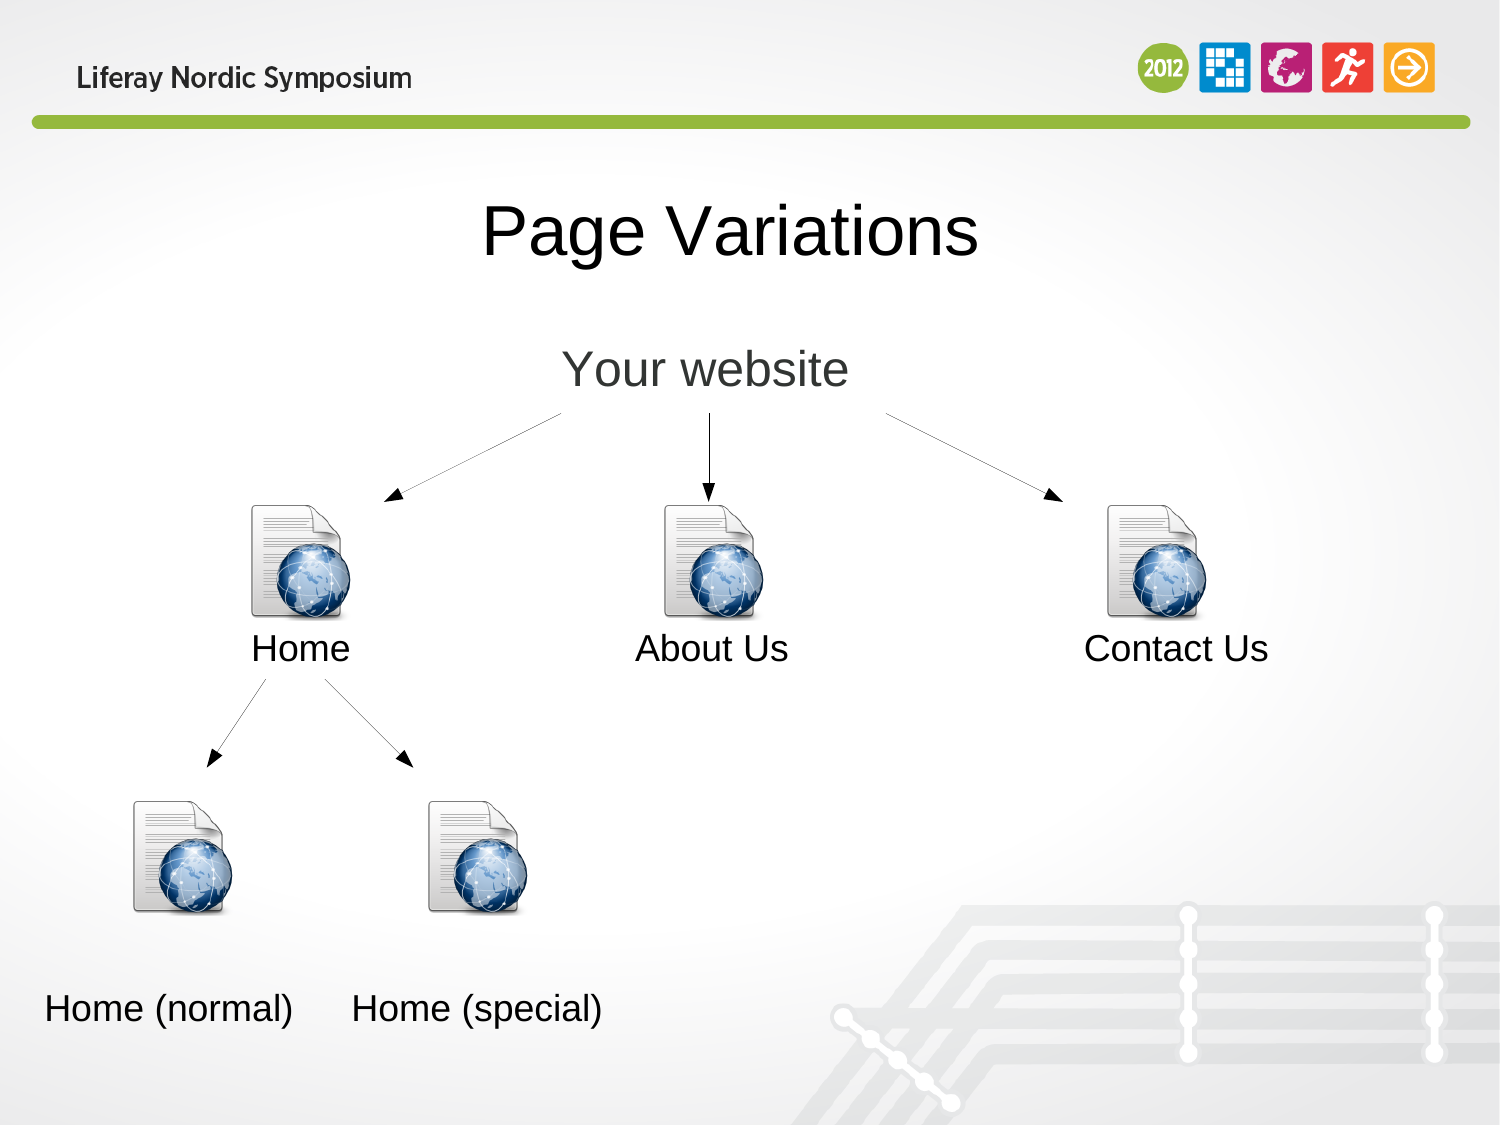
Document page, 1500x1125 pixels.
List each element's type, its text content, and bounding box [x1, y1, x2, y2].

text_box Home (normal) [29, 980, 309, 1038]
text_box Contact Us [1068, 620, 1284, 677]
text_box Your website [561, 336, 884, 408]
text_box About Us [620, 620, 804, 677]
text_box Home (special) [336, 980, 618, 1038]
title Page Variations [466, 177, 1054, 303]
text_box Home [236, 620, 366, 677]
picture [0, 0, 1500, 1125]
